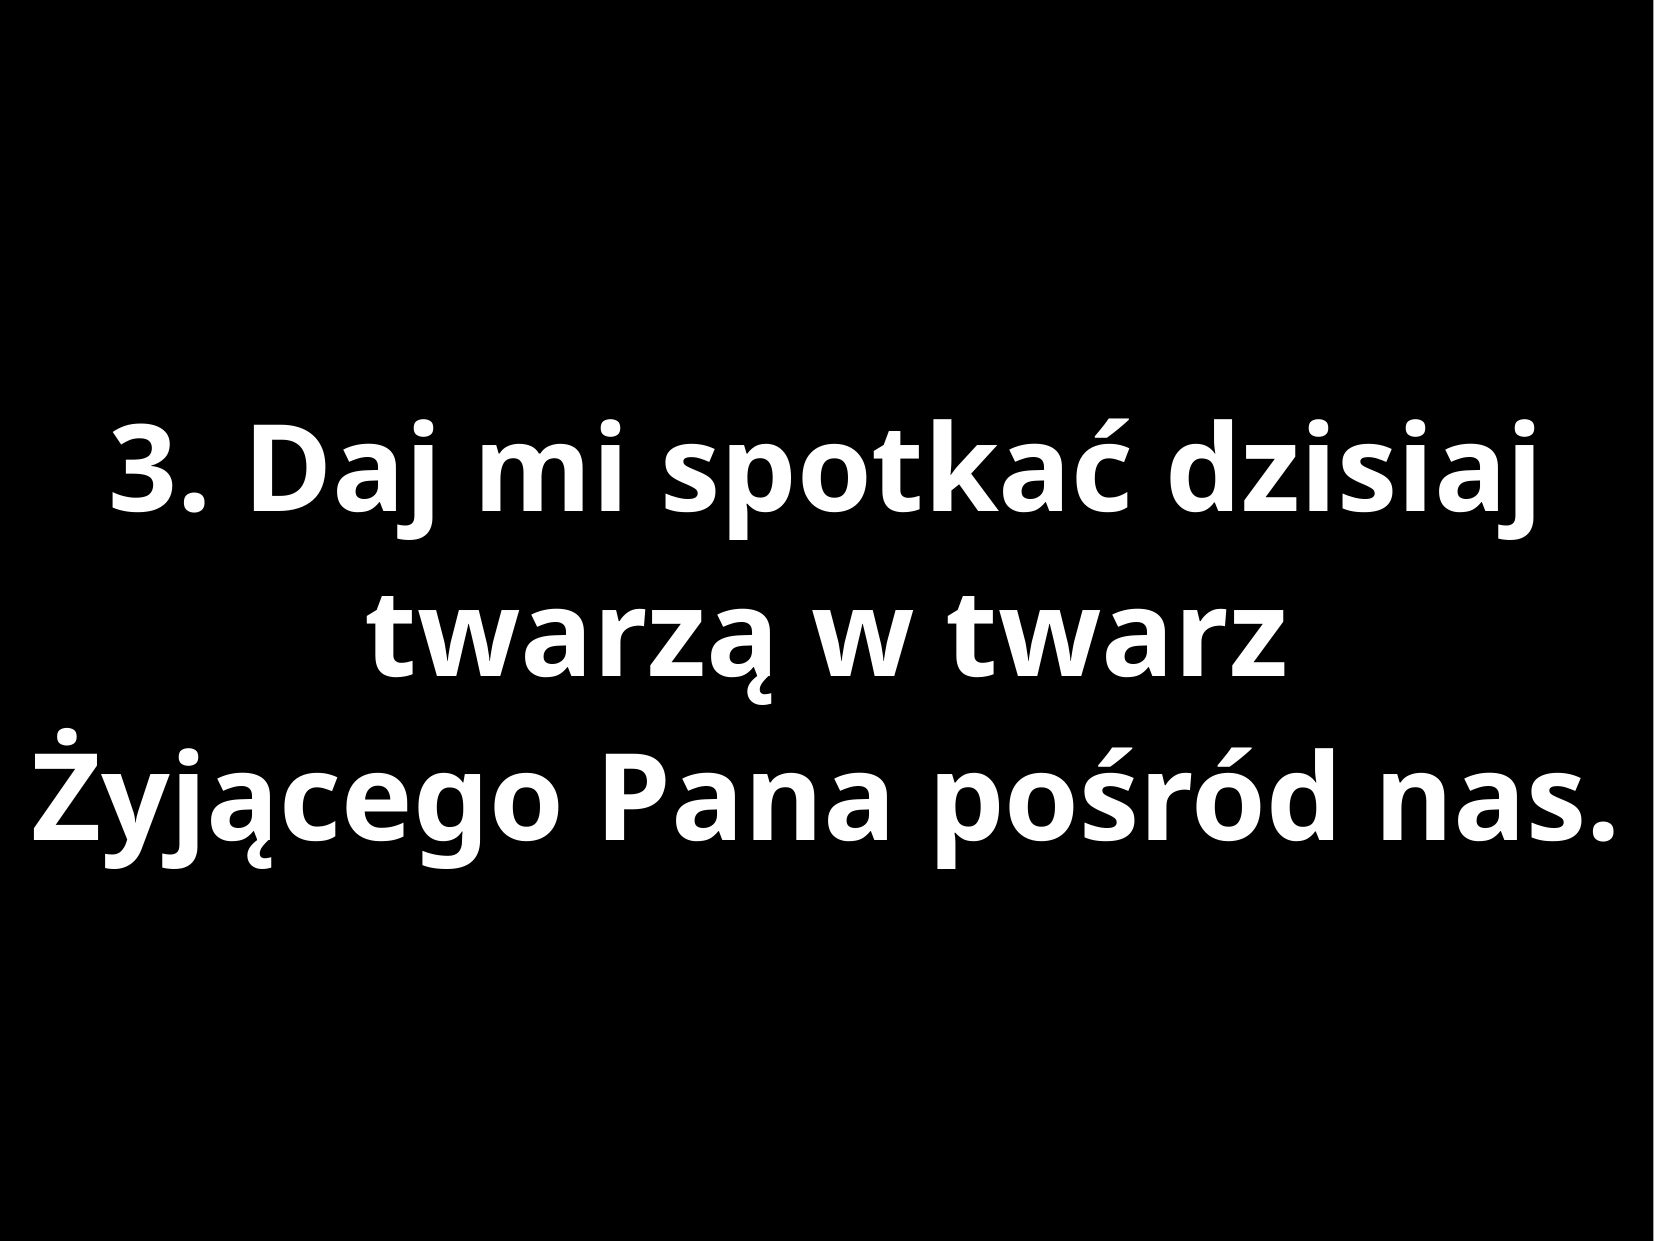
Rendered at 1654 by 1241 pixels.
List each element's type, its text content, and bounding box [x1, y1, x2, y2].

title 3. Daj mi spotkać dzisiaj twarzą w twarz Żyjącego Pana pośród nas. [0, 0, 1654, 1241]
